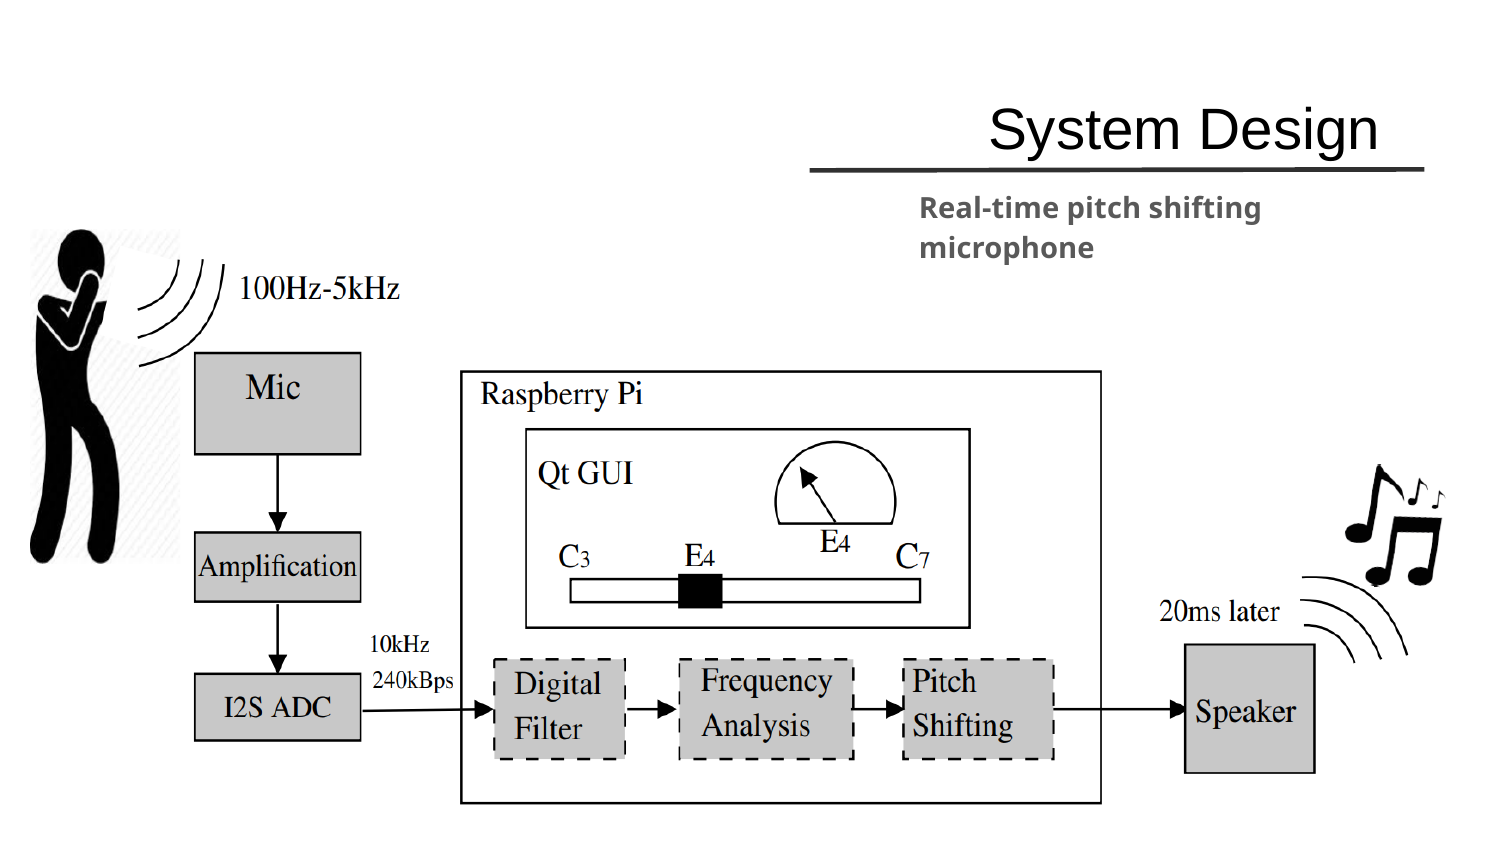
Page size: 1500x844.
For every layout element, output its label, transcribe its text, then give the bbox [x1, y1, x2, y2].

text_box Real-time pitch shifting microphone [903, 169, 1437, 239]
title System Design [973, 17, 1500, 234]
picture [24, 219, 1451, 819]
